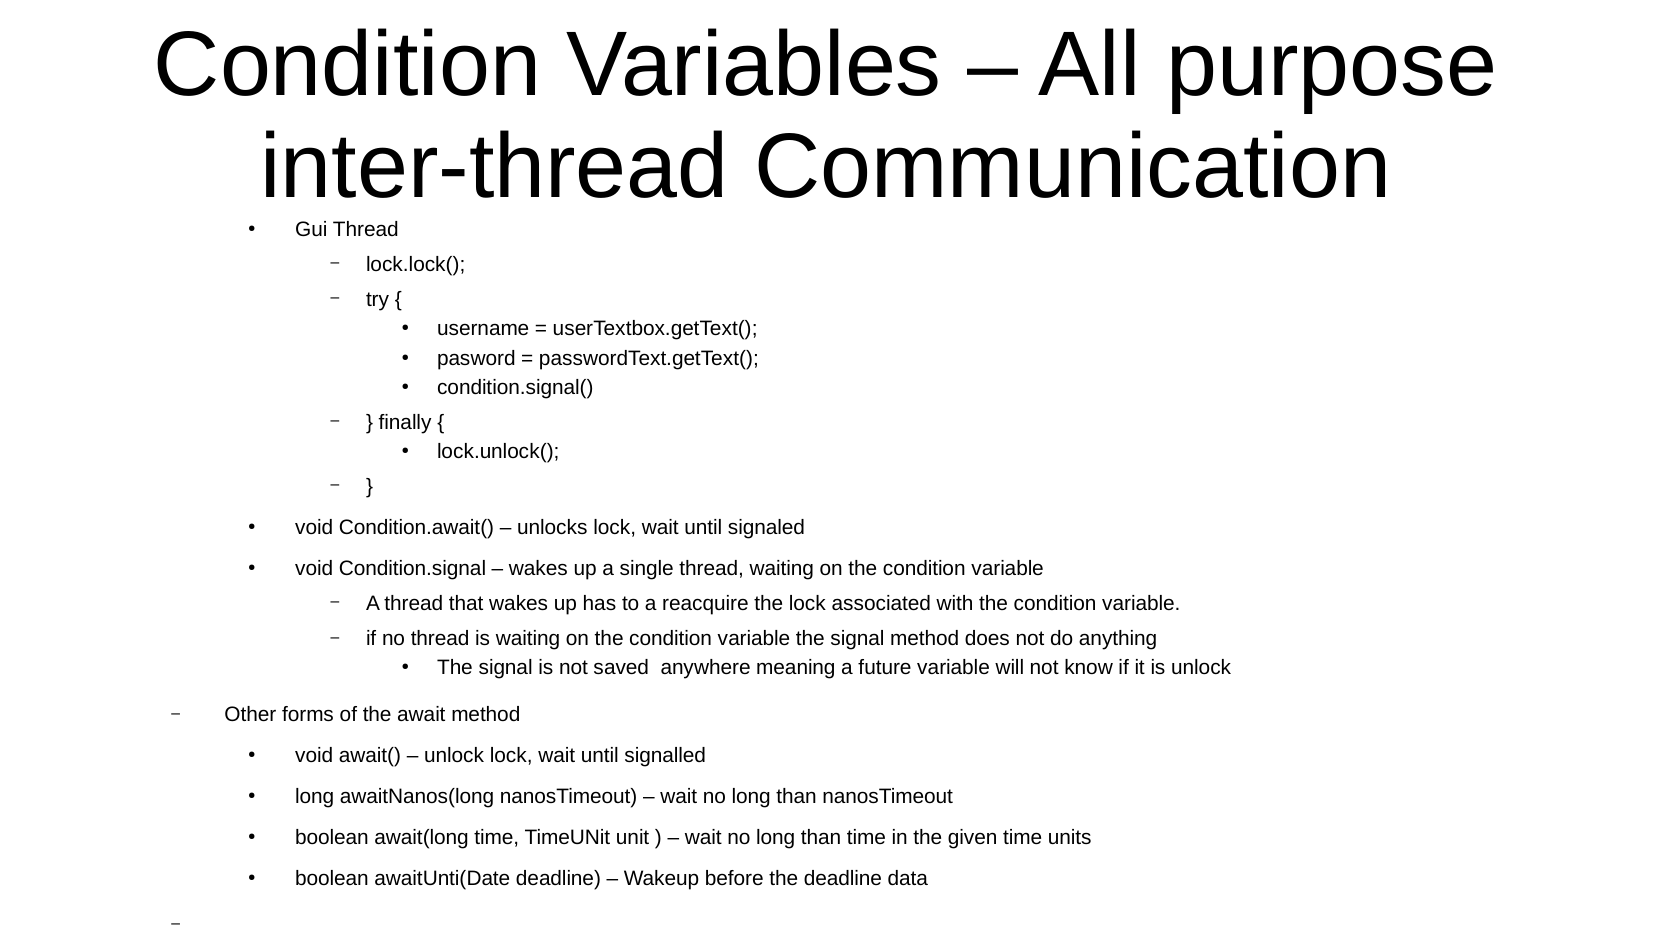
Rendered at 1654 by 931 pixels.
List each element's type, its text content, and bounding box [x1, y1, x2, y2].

title Condition Variables – All purpose inter-thread Communication [82, 12, 1571, 217]
list Gui Thread lock.lock(); try { username = userTextbox.getText(); pasword = passwordText.getText(); condition.signal() } finally { lock.unlock(); } void Condition.await() – unlocks lock, wait until signaled void Condition.signal – wakes up a single thread, waiting on the condition variable A thread that wakes up has to a reacquire the lock associated with the condition variable. if no thread is waiting on the condition variable the signal method does not do anything The signal is not saved anywhere meaning a future variable will not know if it is unlock Other forms of the await method void await() – unlock lock, wait until signalled long awaitNanos(long nanosTimeout) – wait no long than nanosTimeout boolean await(long time, TimeUNit unit ) – wait no long than time in the given time units boolean awaitUnti(Date deadline) – Wakeup before the deadline data [82, 217, 1636, 916]
